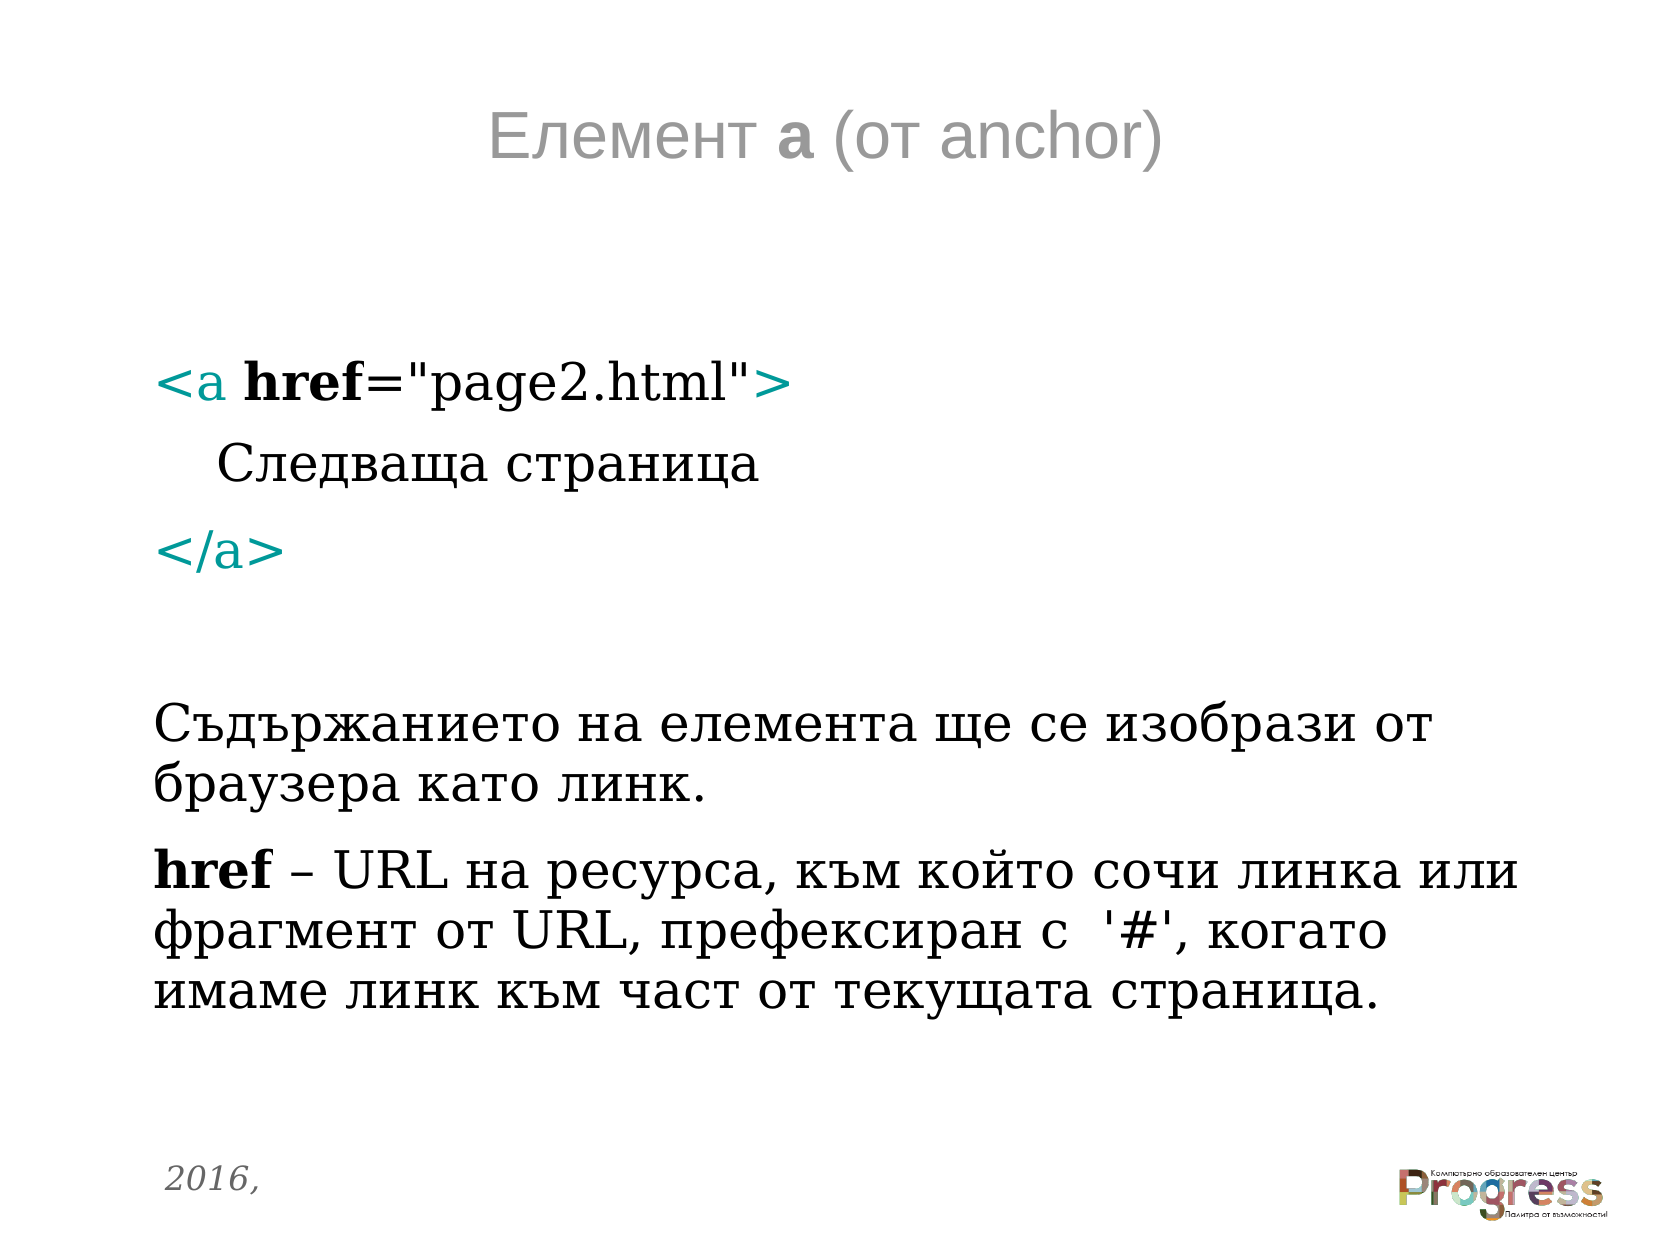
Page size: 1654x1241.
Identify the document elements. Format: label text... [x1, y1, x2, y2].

list <a href="page2.html"> Следваща страница </a> Съдържанието на елемента ще се изобрази от браузера като линк. href – URL на ресурса, към който сочи линка или фрагмент от URL, префексиран с '#', когато имаме линк към част от текущата страница. [90, 255, 1531, 1036]
picture [1399, 1168, 1613, 1221]
text_box 2016, Ива Е. Попова [150, 1152, 586, 1201]
title Елемент a (от anchor) [82, 55, 1571, 216]
